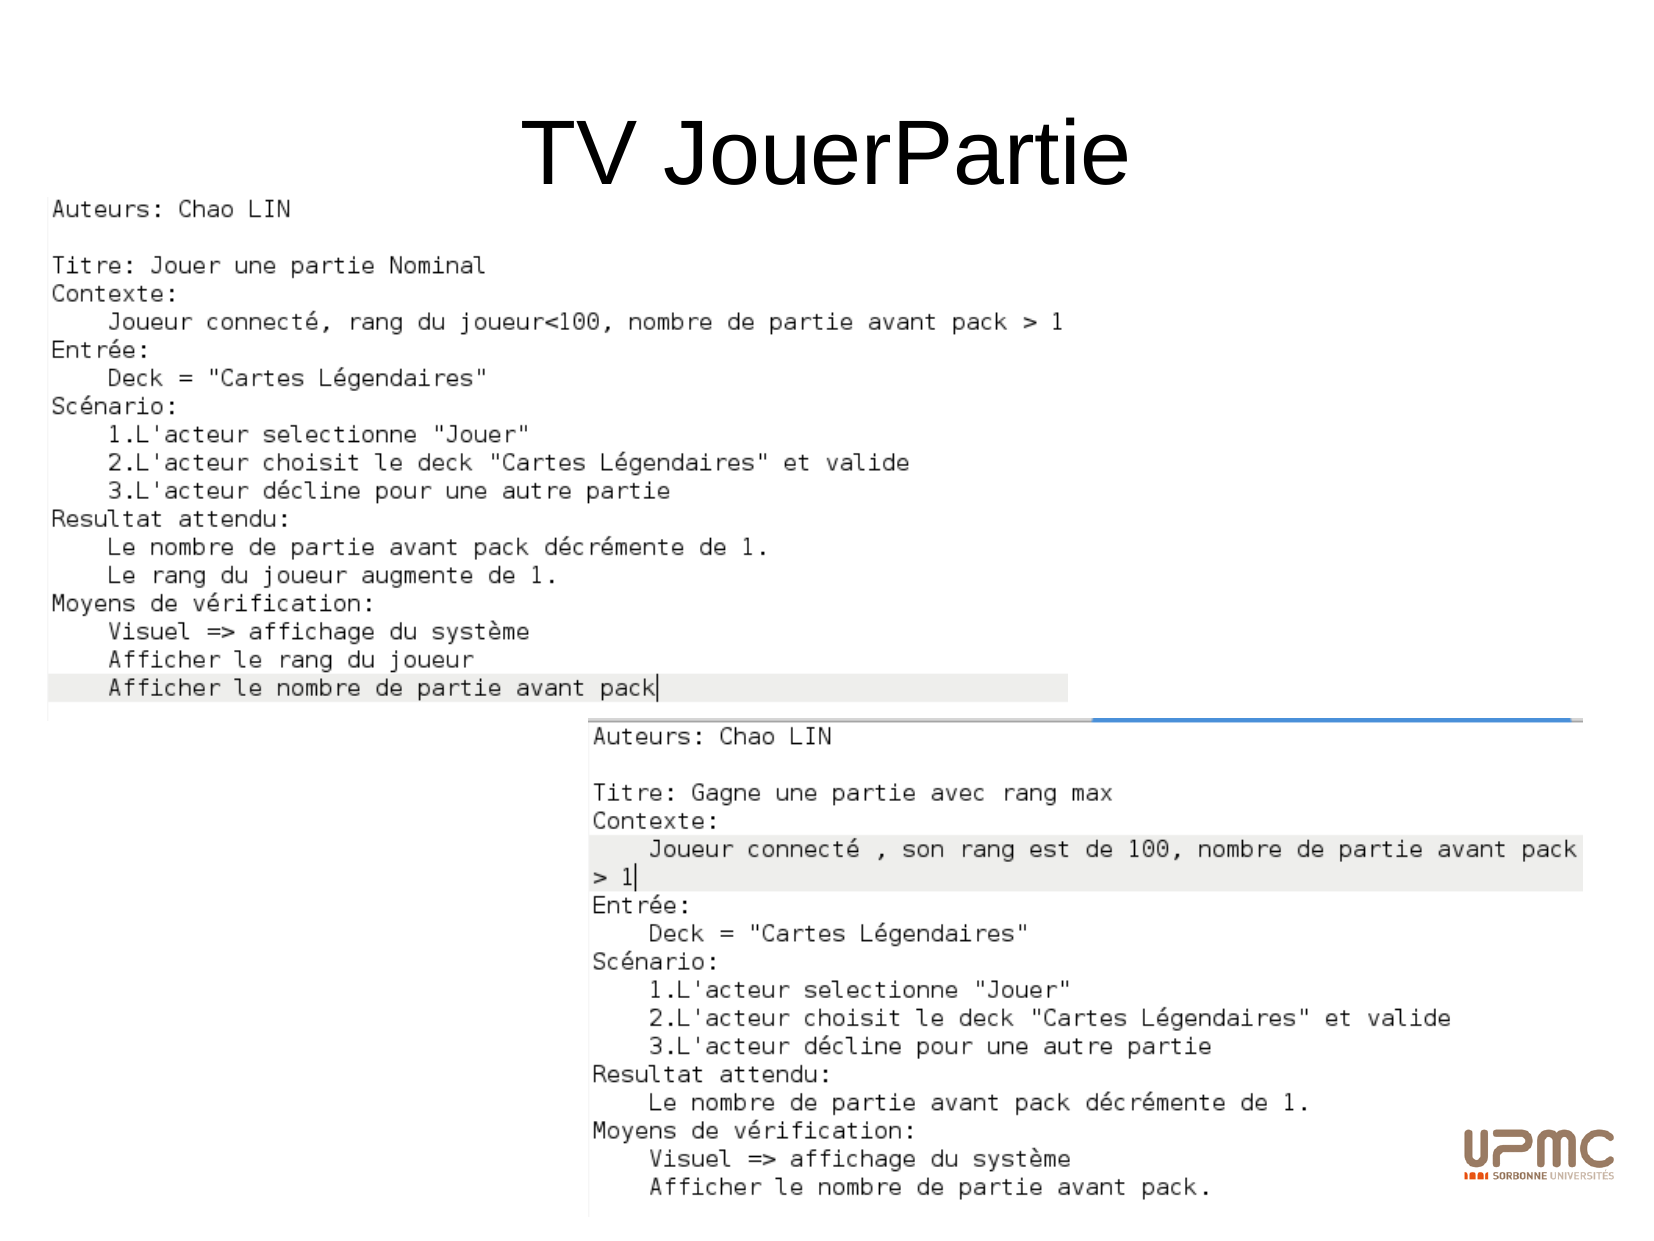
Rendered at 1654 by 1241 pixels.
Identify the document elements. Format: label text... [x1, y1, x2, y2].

picture [47, 197, 1614, 1217]
title TV JouerPartie [82, 49, 1571, 257]
